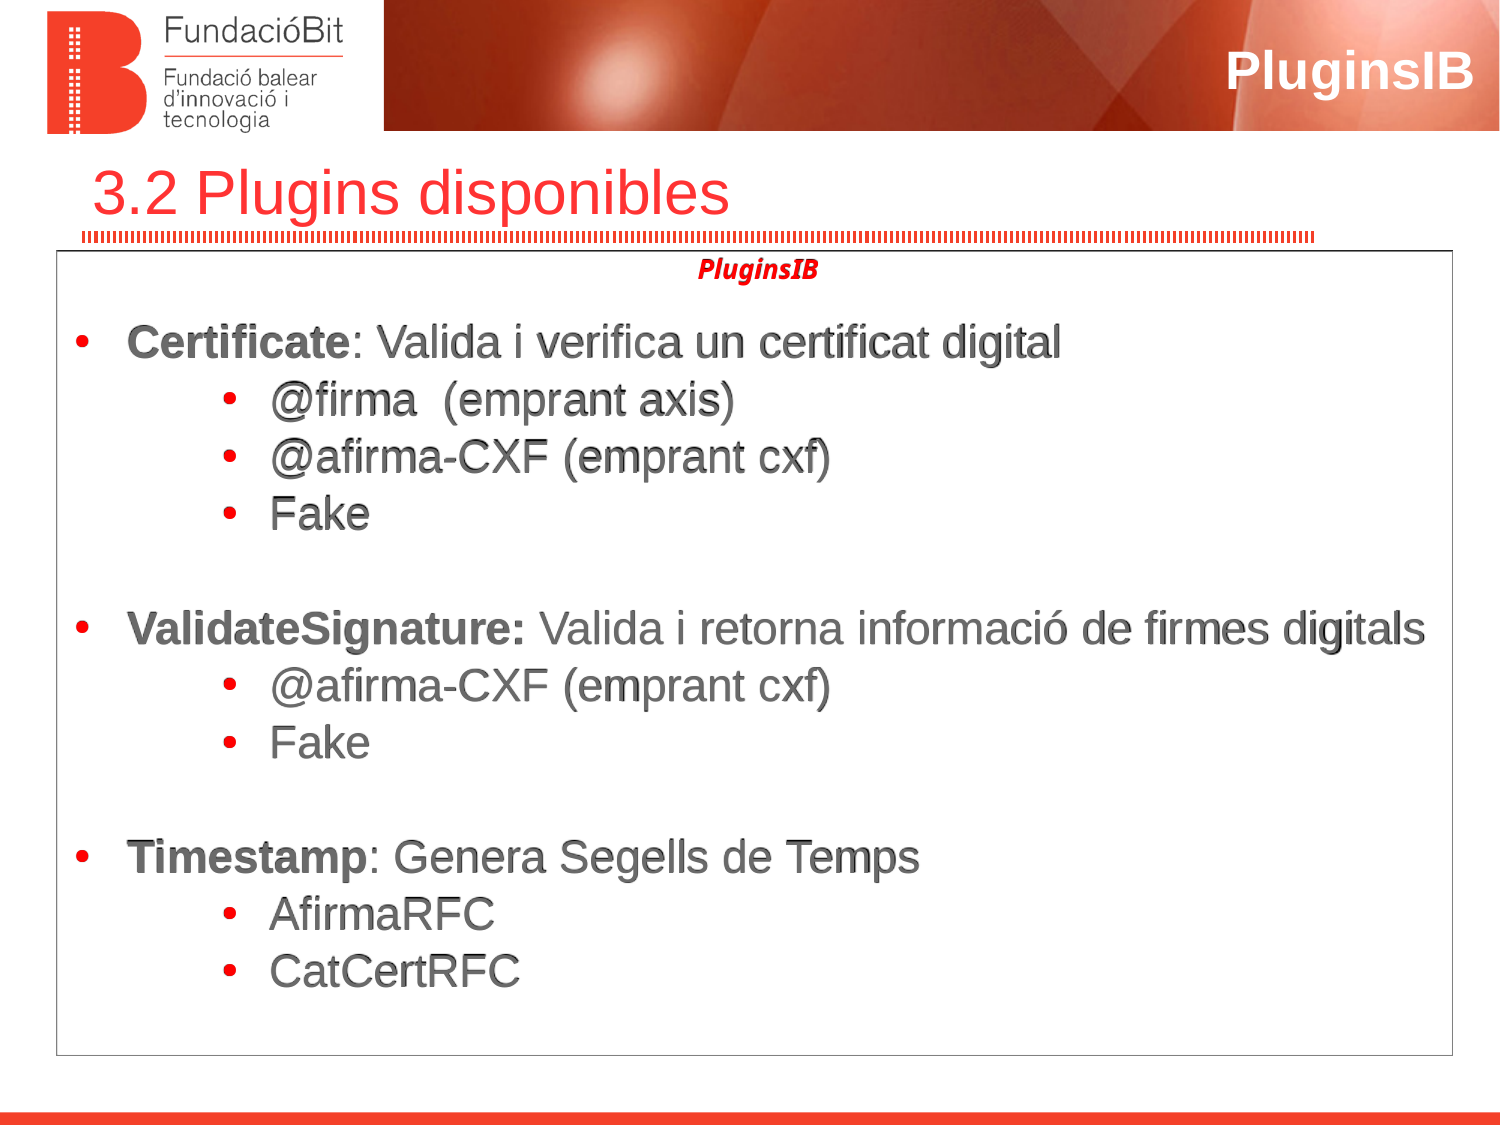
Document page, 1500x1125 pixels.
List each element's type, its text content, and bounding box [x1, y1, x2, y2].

title PluginsIB [324, 19, 1477, 123]
picture [383, 0, 1500, 131]
picture [47, 11, 343, 134]
list 3.2 Plugins disponibles [40, 158, 1426, 275]
text_box PluginsIB Certificate: Valida i verifica un certificat digital @firma (emprant axis) @afirma-CXF (emprant cxf) Fake ValidateSignature: Valida i retorna informació de firmes digitals @afirma-CXF (emprant cxf) Fake Timestamp: Genera Segells de Temps AfirmaRFC CatCertRFC [56, 251, 1453, 1056]
